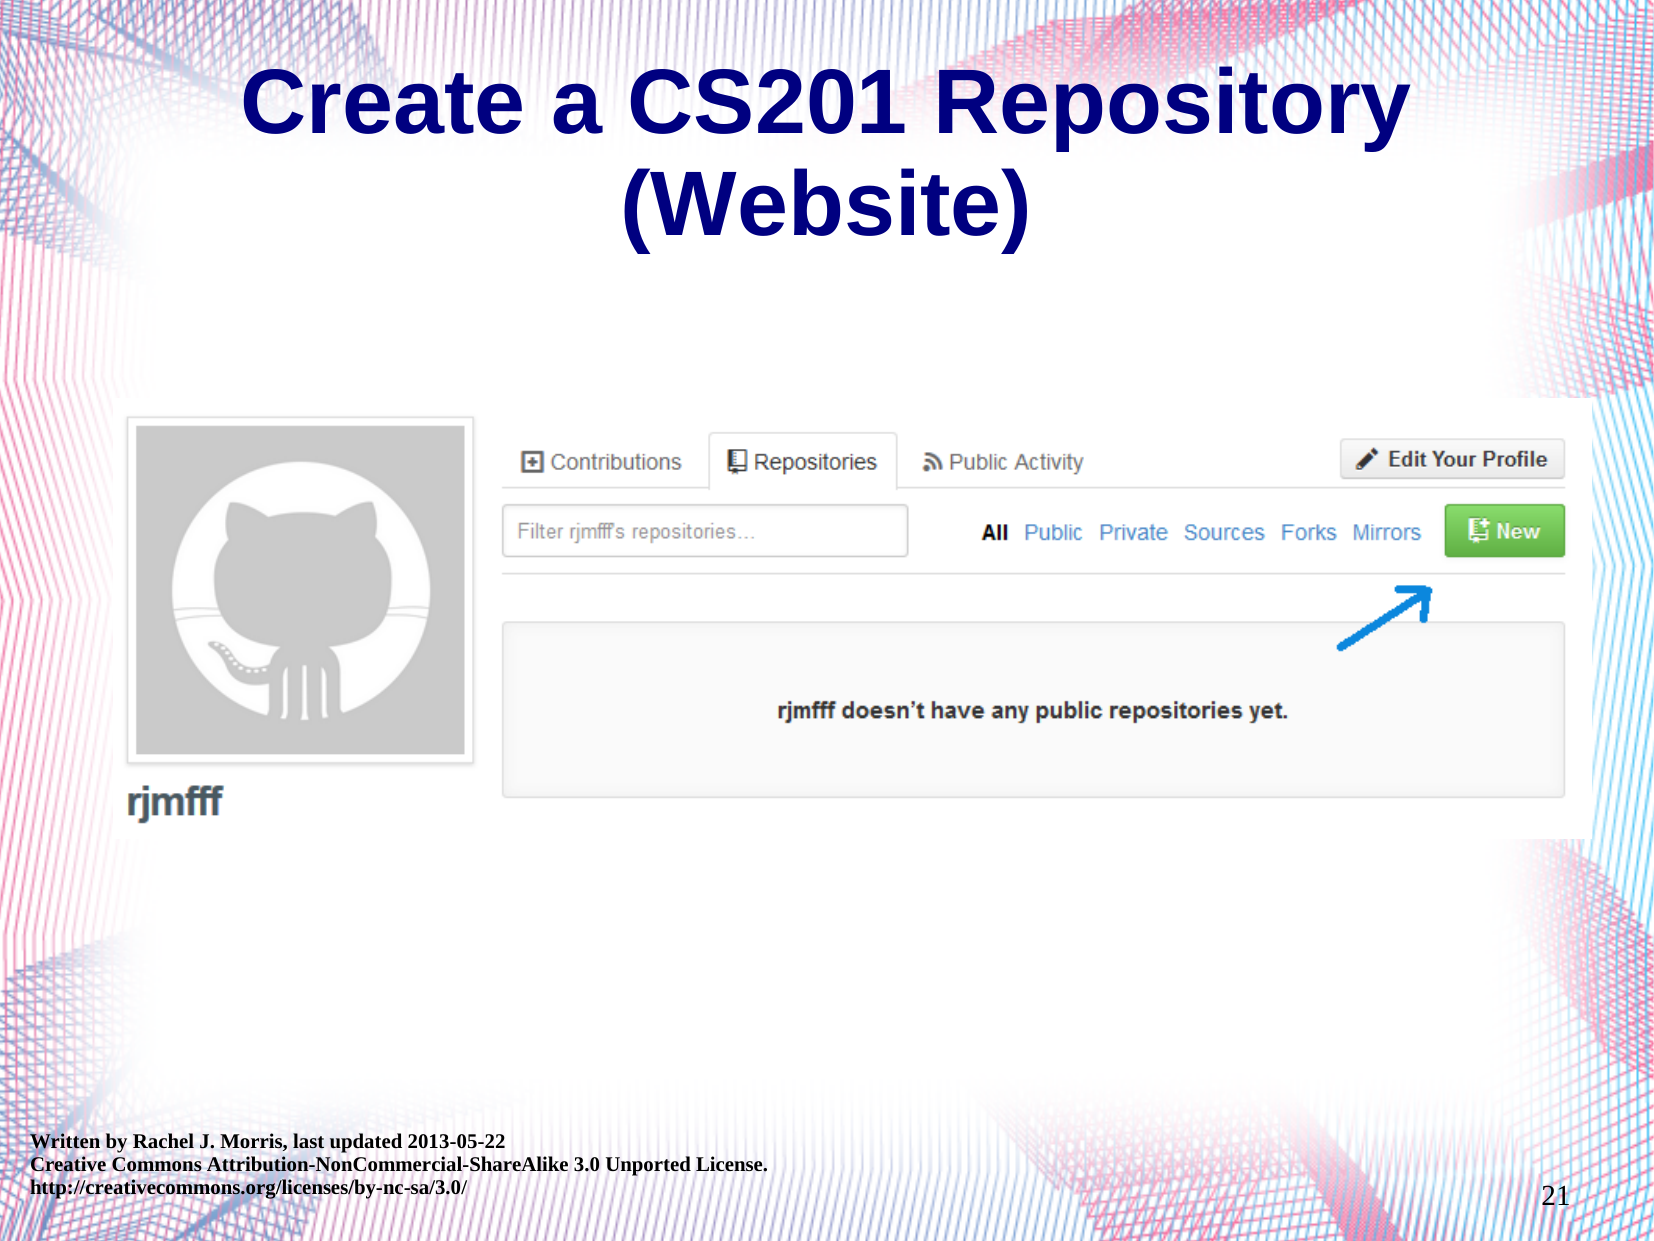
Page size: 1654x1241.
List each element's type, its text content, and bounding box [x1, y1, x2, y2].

title Create a CS201 Repository (Website) [82, 49, 1571, 257]
picture [0, 0, 1654, 1241]
